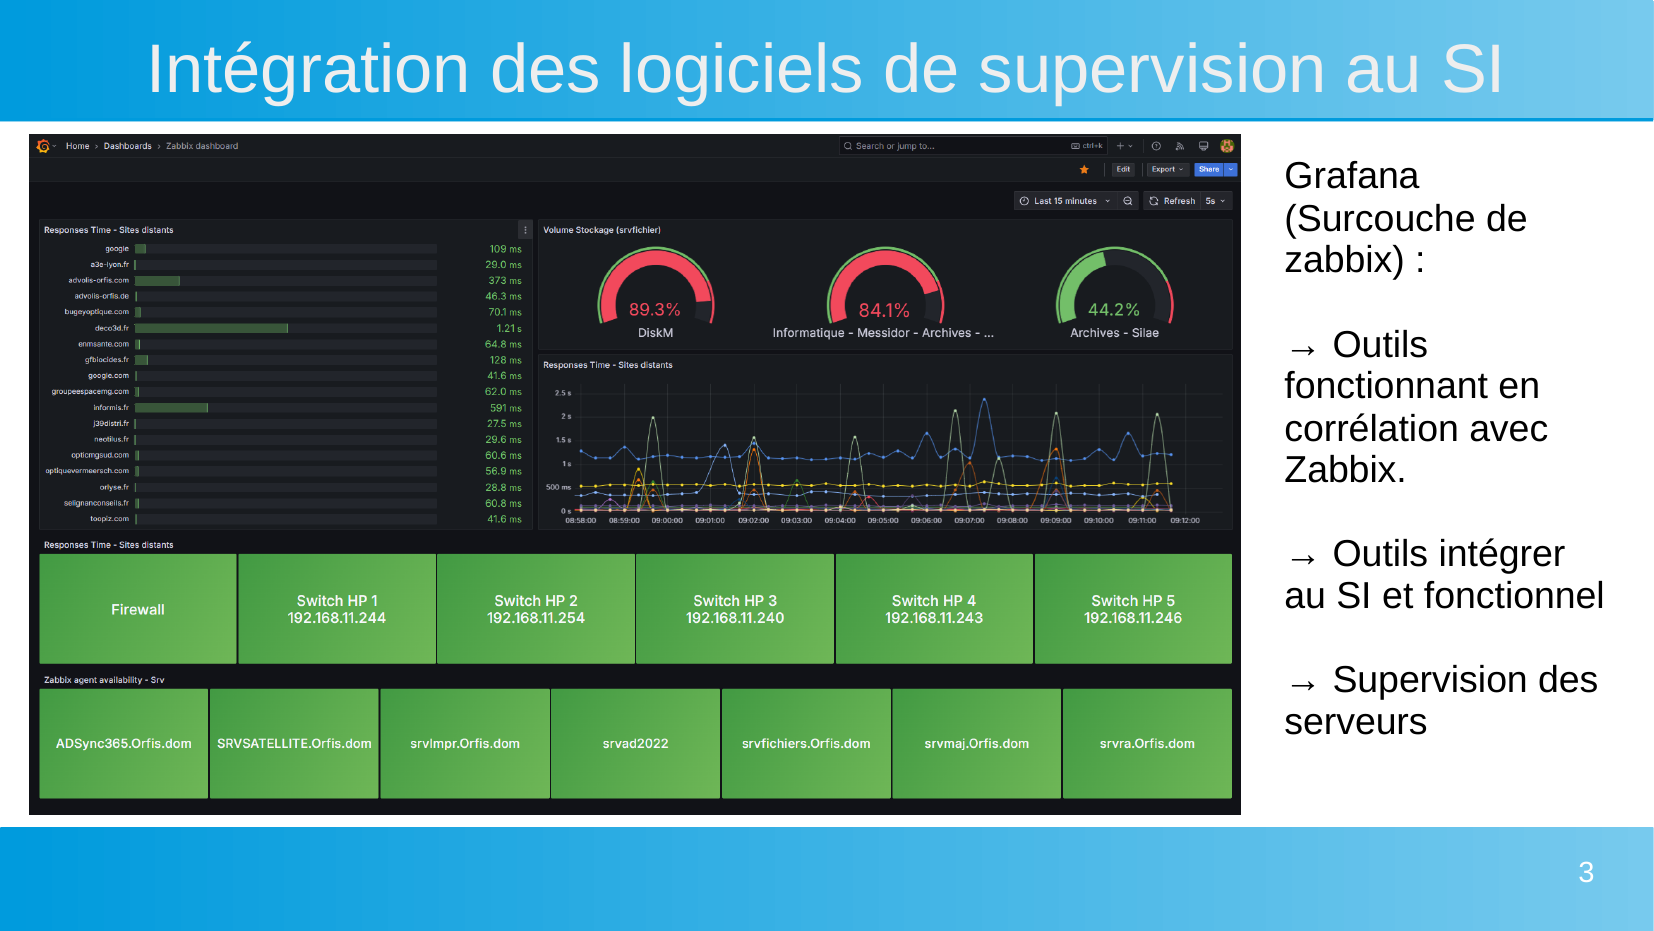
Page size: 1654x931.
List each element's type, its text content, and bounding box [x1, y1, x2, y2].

title Intégration des logiciels de supervision au SI [59, 29, 1595, 108]
text_box Grafana (Surcouche de zabbix) : → Outils fonctionnant en corrélation avec Zabbix. → Outils intégrer au SI et fonctionnel → Supervision des serveurs [1269, 147, 1625, 798]
picture [29, 134, 1241, 815]
